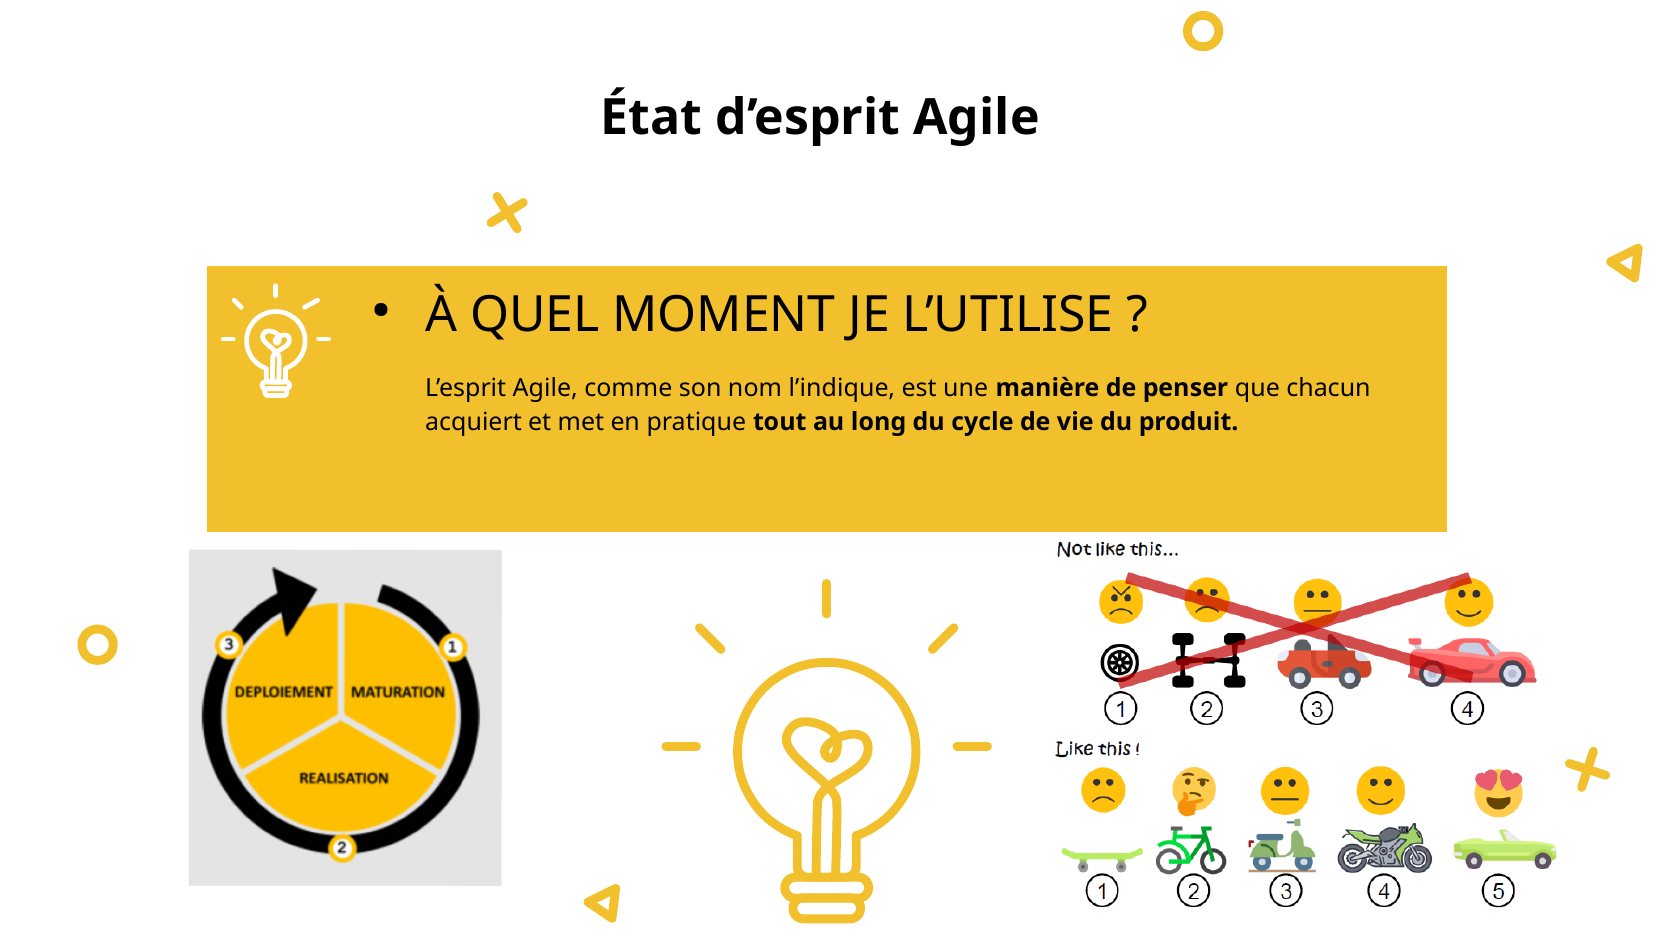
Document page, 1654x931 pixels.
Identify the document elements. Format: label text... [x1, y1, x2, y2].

picture [1033, 534, 1565, 915]
picture [188, 549, 502, 886]
title État d’esprit Agile [82, 37, 1571, 193]
list À QUEL MOMENT JE L’UTILISE ? L’esprit Agile, comme son nom l’indique, est une manière de penser que chacun acquiert et met en pratique tout au long du cycle de vie du produit. [354, 277, 1447, 532]
